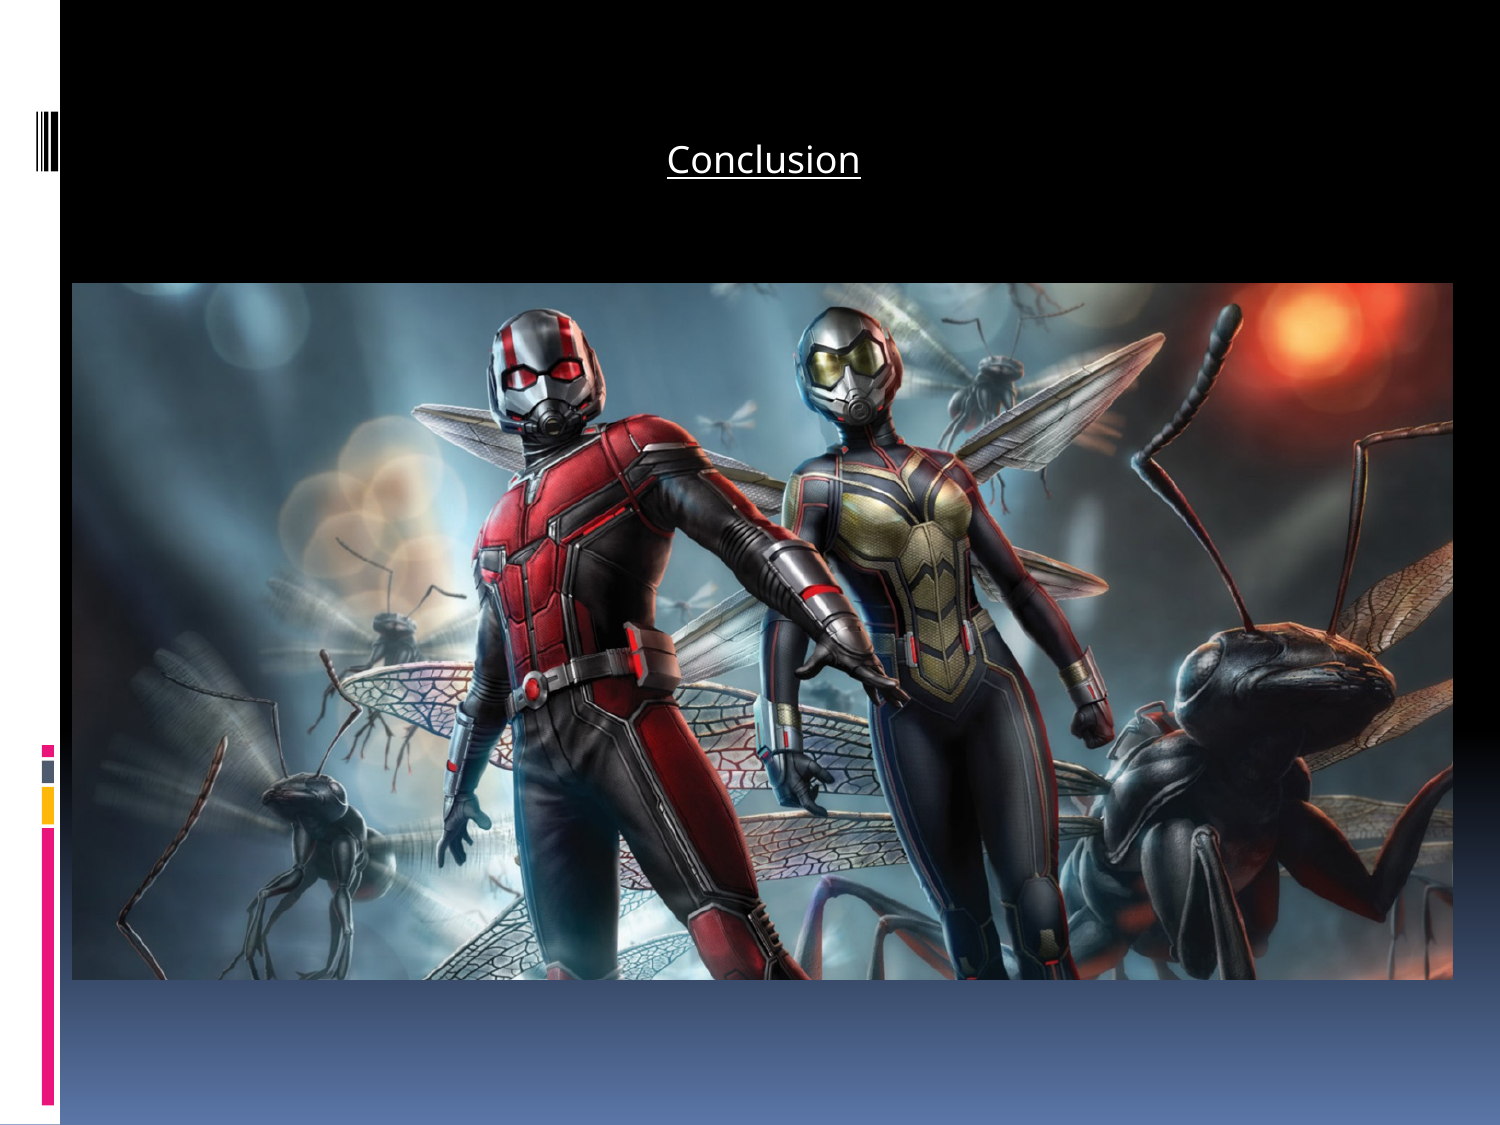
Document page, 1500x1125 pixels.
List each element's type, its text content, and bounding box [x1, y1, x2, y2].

title Conclusion [150, 83, 1425, 234]
picture [72, 283, 1453, 980]
